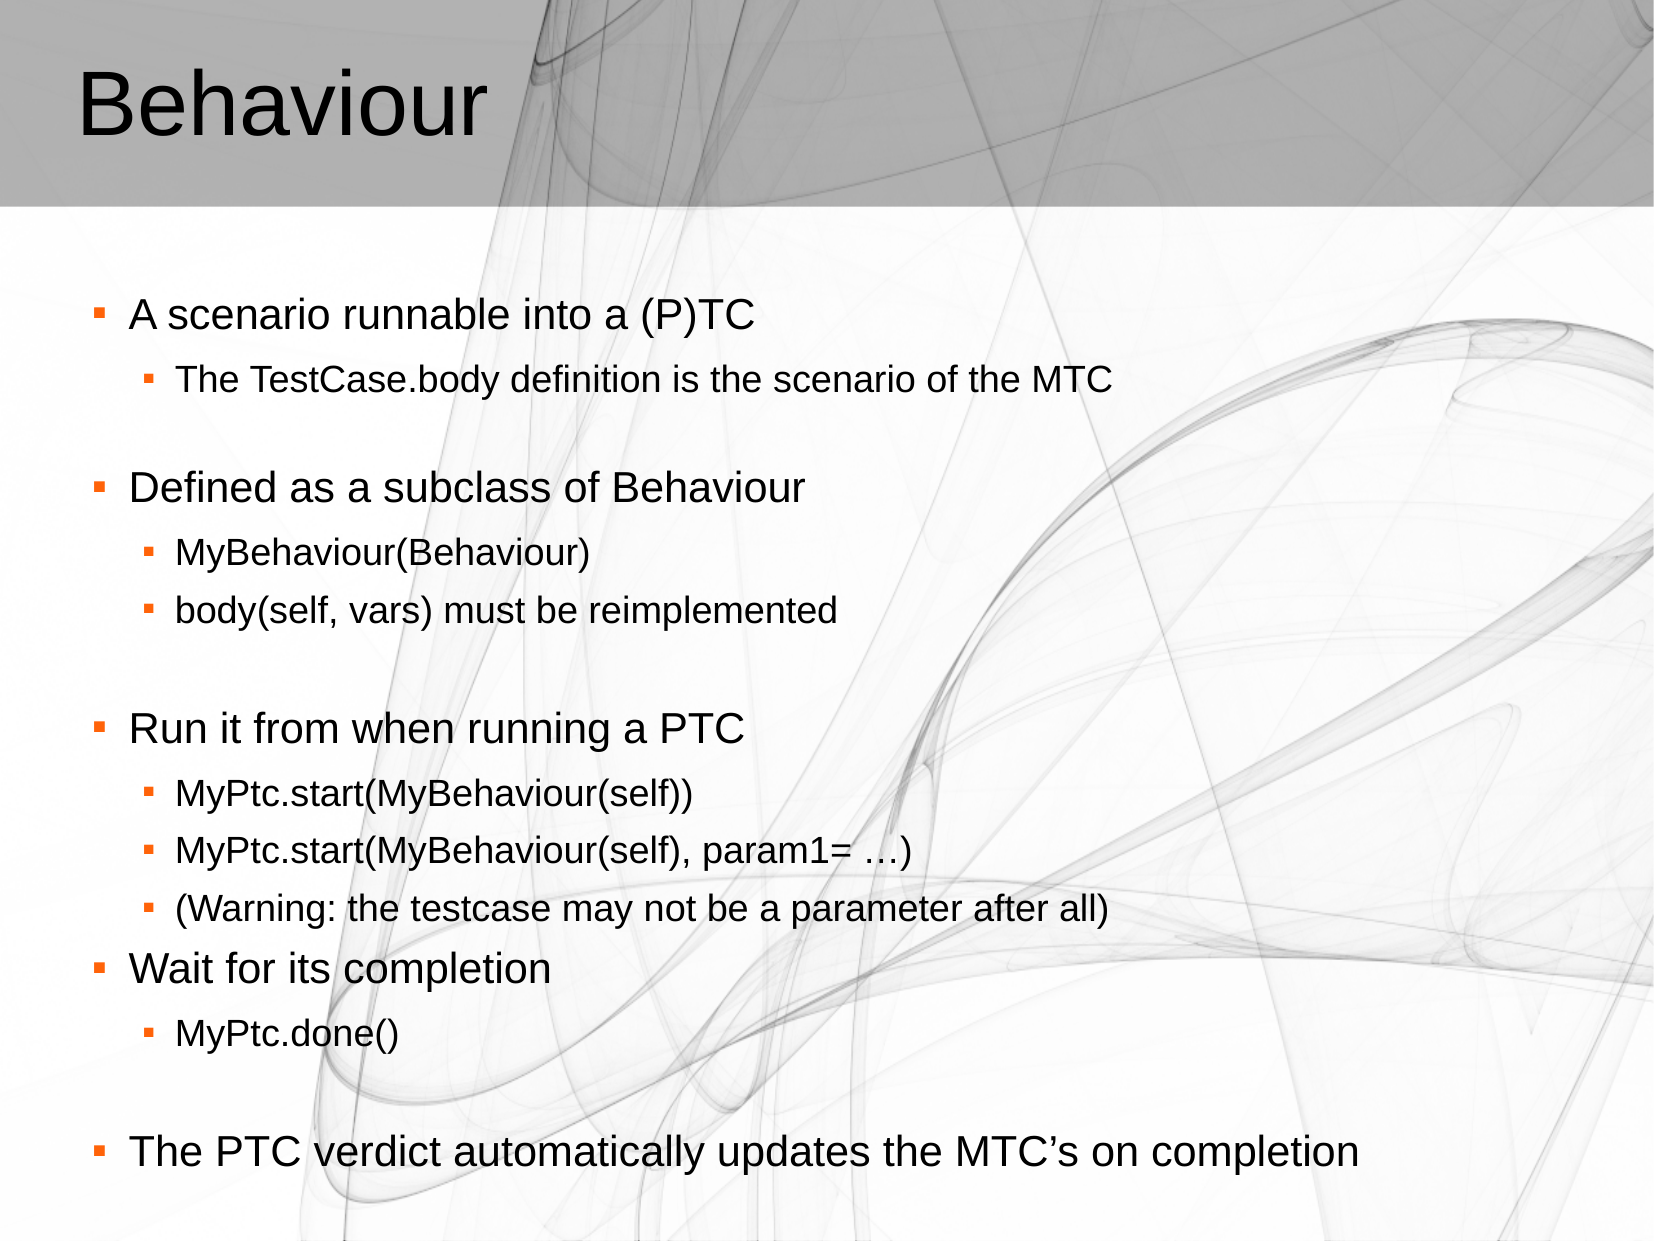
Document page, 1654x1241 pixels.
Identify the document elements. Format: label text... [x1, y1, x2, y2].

list A scenario runnable into a (P)TC The TestCase.body definition is the scenario of the MTC Defined as a subclass of Behaviour MyBehaviour(Behaviour) body(self, vars) must be reimplemented Run it from when running a PTC MyPtc.start(MyBehaviour(self)) MyPtc.start(MyBehaviour(self), param1= …) (Warning: the testcase may not be a parameter after all) Wait for its completion MyPtc.done() The PTC verdict automatically updates the MTC’s on completion [82, 290, 1571, 1182]
title Behaviour [76, 7, 1565, 200]
